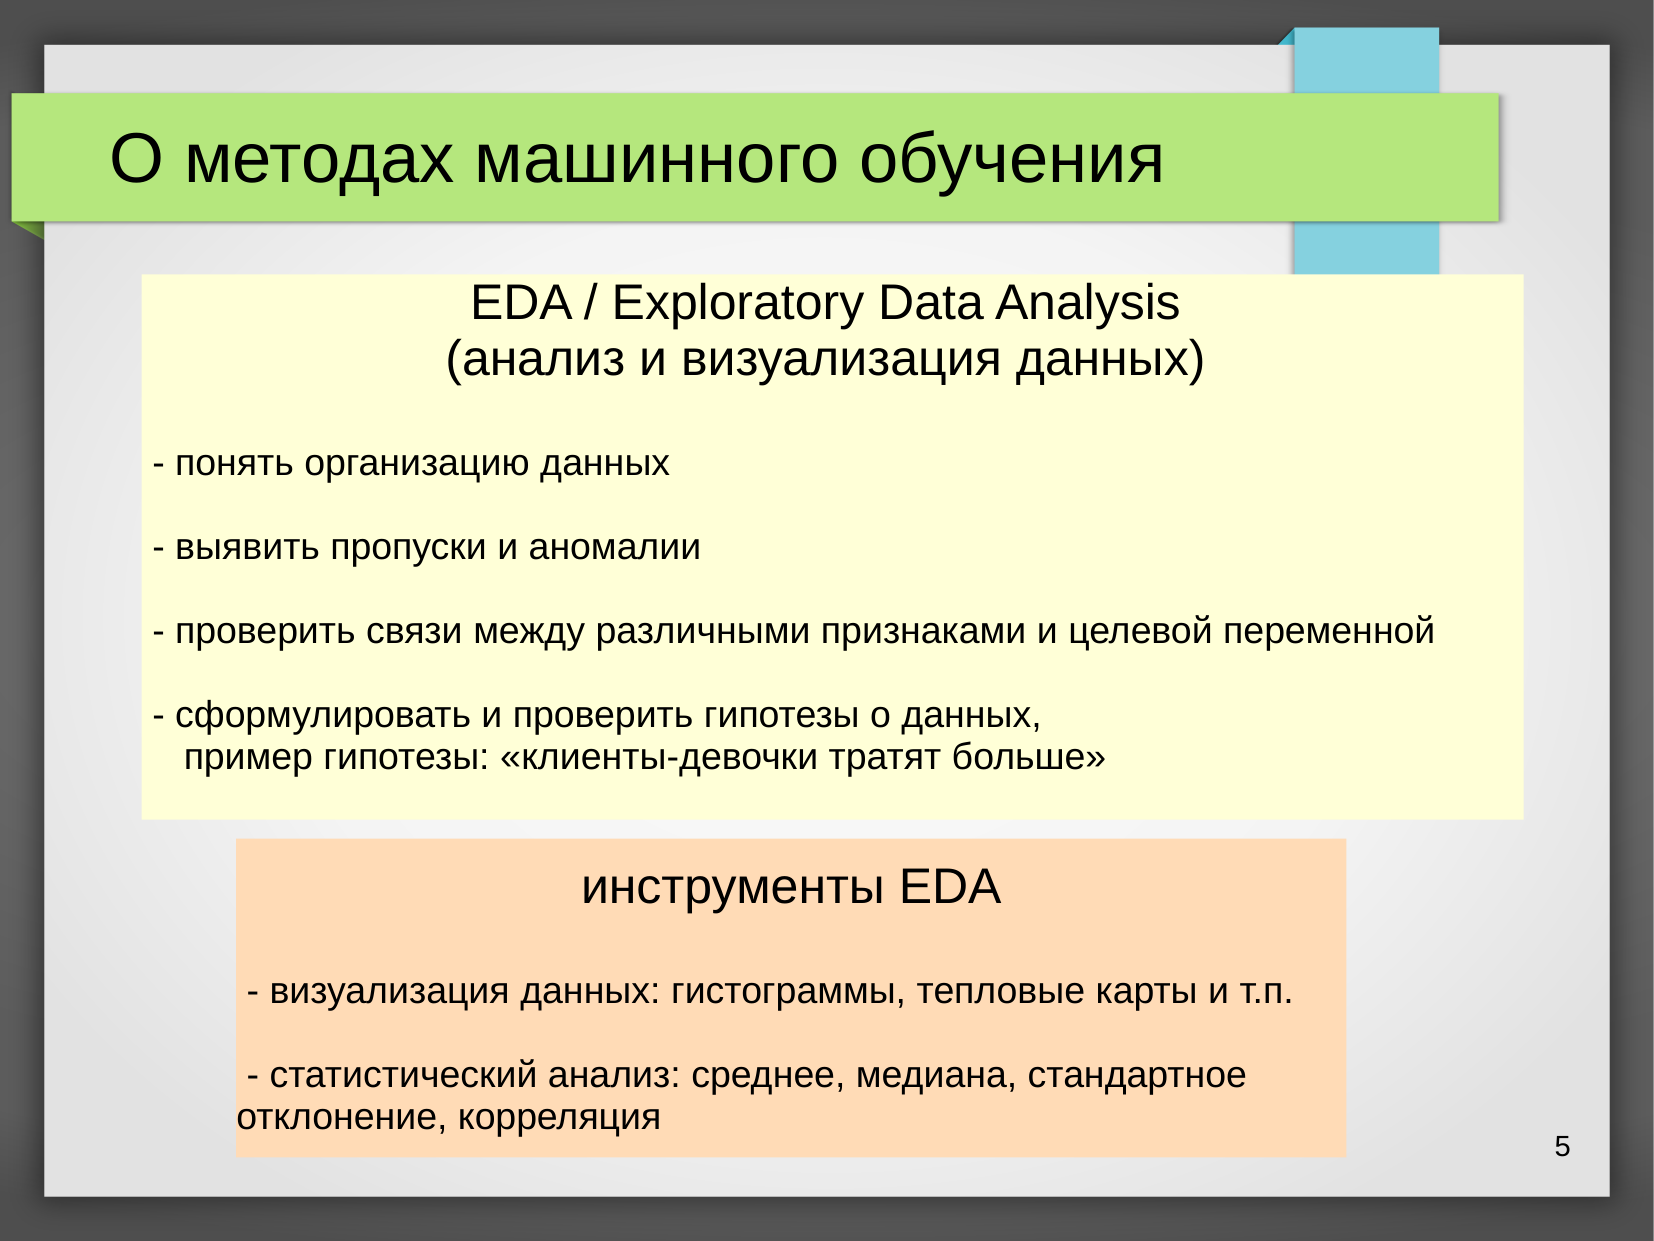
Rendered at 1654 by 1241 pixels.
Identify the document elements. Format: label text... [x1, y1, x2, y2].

subtitle EDA / Exploratory Data Analysis (анализ и визуализация данных) - понять организацию данных - выявить пропуски и аномалии - проверить связи между различными признаками и целевой переменной - сформулировать и проверить гипотезы о данных, пример гипотезы: «клиенты-девочки тратят больше» [141, 274, 1524, 820]
text_box инструменты EDA - визуализация данных: гистограммы, тепловые карты и т.п. - статистический анализ: среднее, медиана, стандартное отклонение, корреляция [236, 838, 1347, 1158]
title О методах машинного обучения [71, 118, 1205, 199]
picture [0, 0, 1654, 1241]
